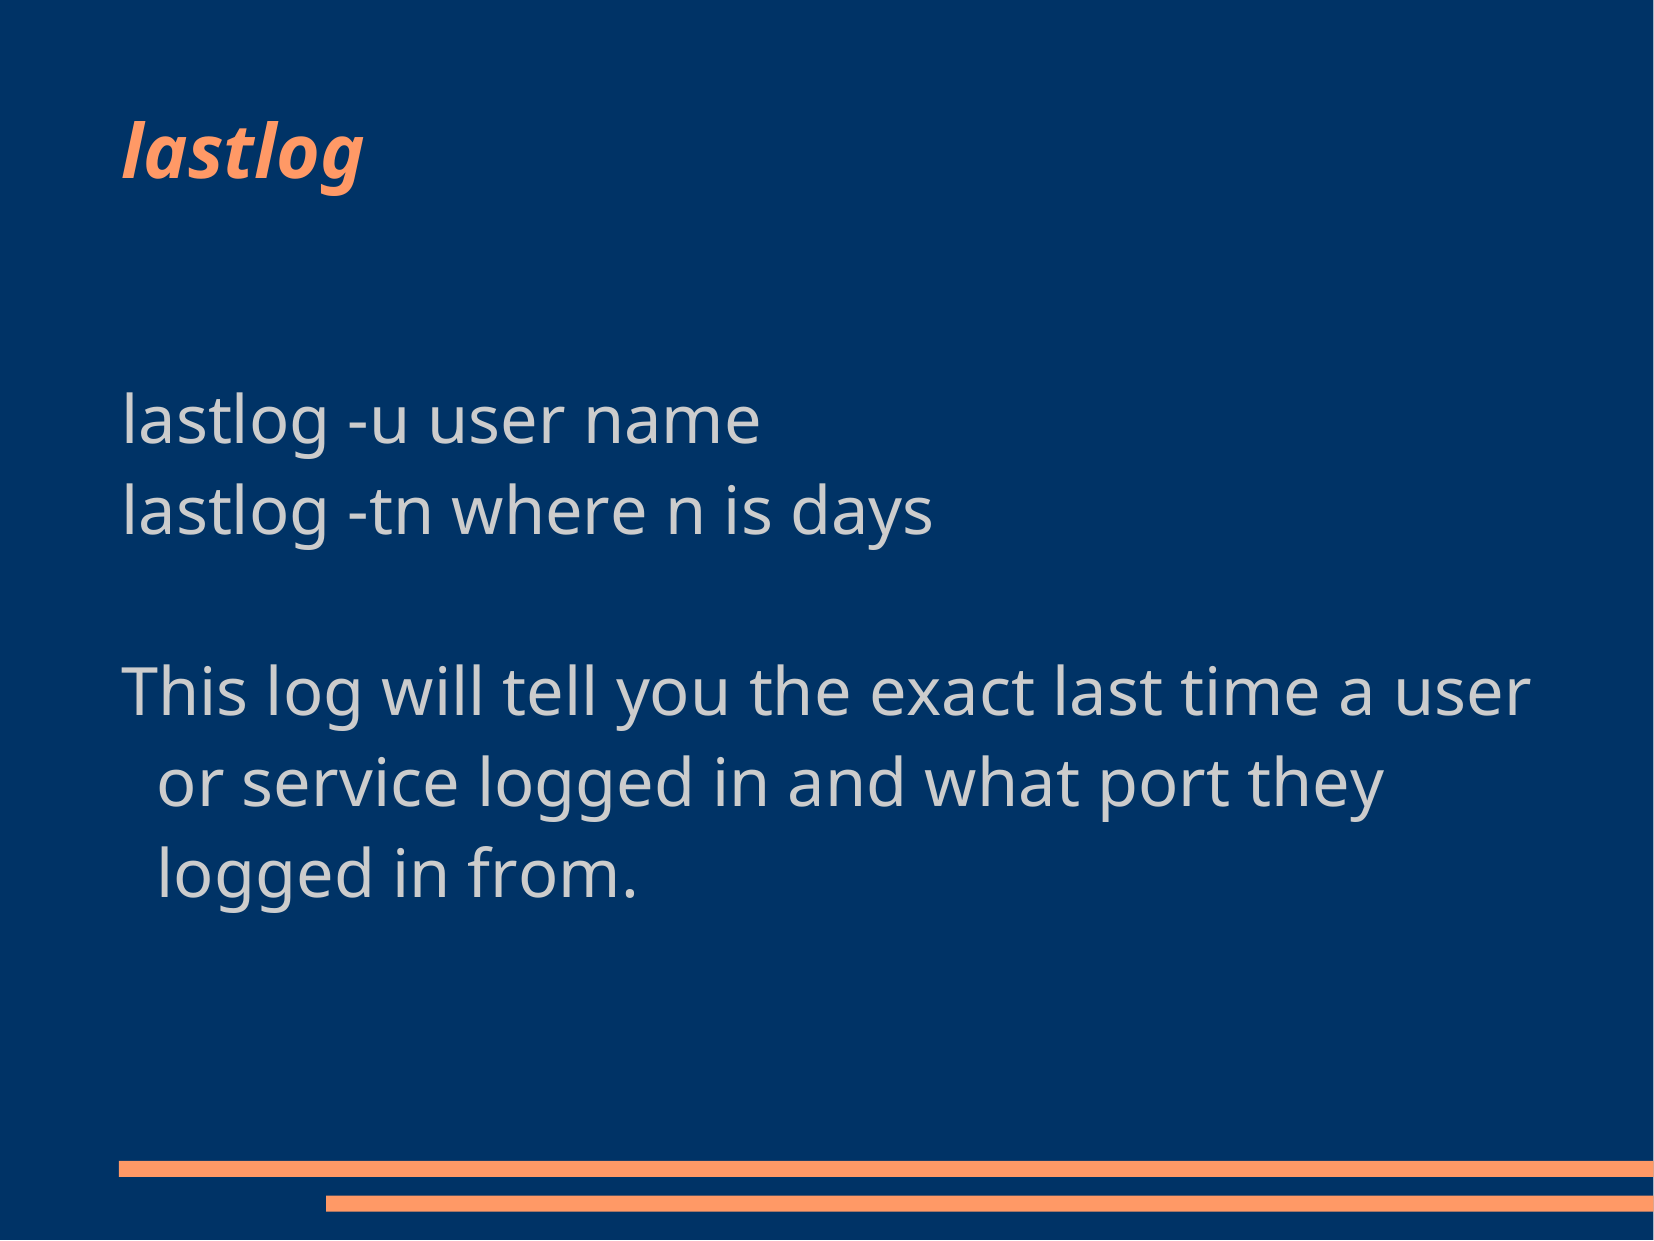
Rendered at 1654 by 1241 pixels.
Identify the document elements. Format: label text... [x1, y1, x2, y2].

subtitle lastlog -u user name lastlog -tn where n is days This log will tell you the exact last time a user or service logged in and what port they logged in from. [121, 322, 1561, 1133]
title lastlog [121, 46, 1534, 254]
